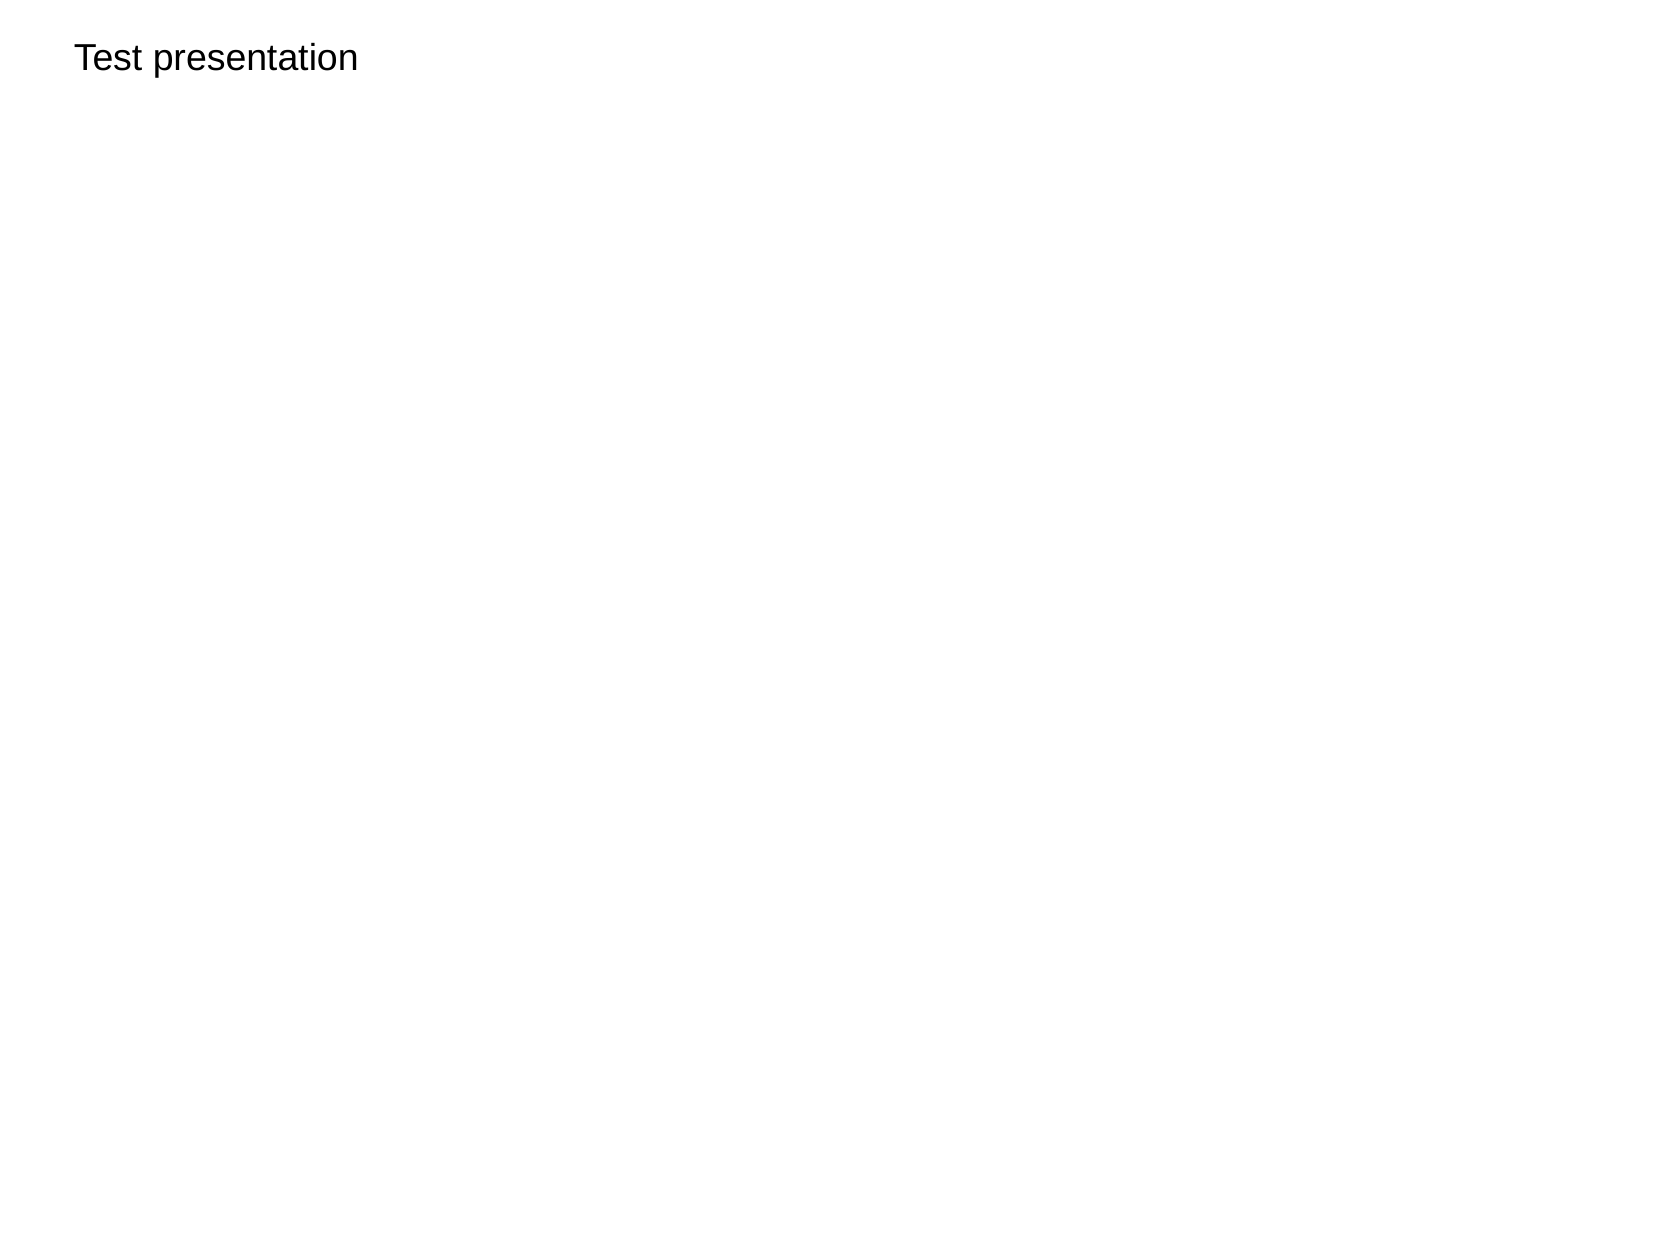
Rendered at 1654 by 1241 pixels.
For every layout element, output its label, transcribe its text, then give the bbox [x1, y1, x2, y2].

text_box Test presentation [59, 29, 414, 87]
